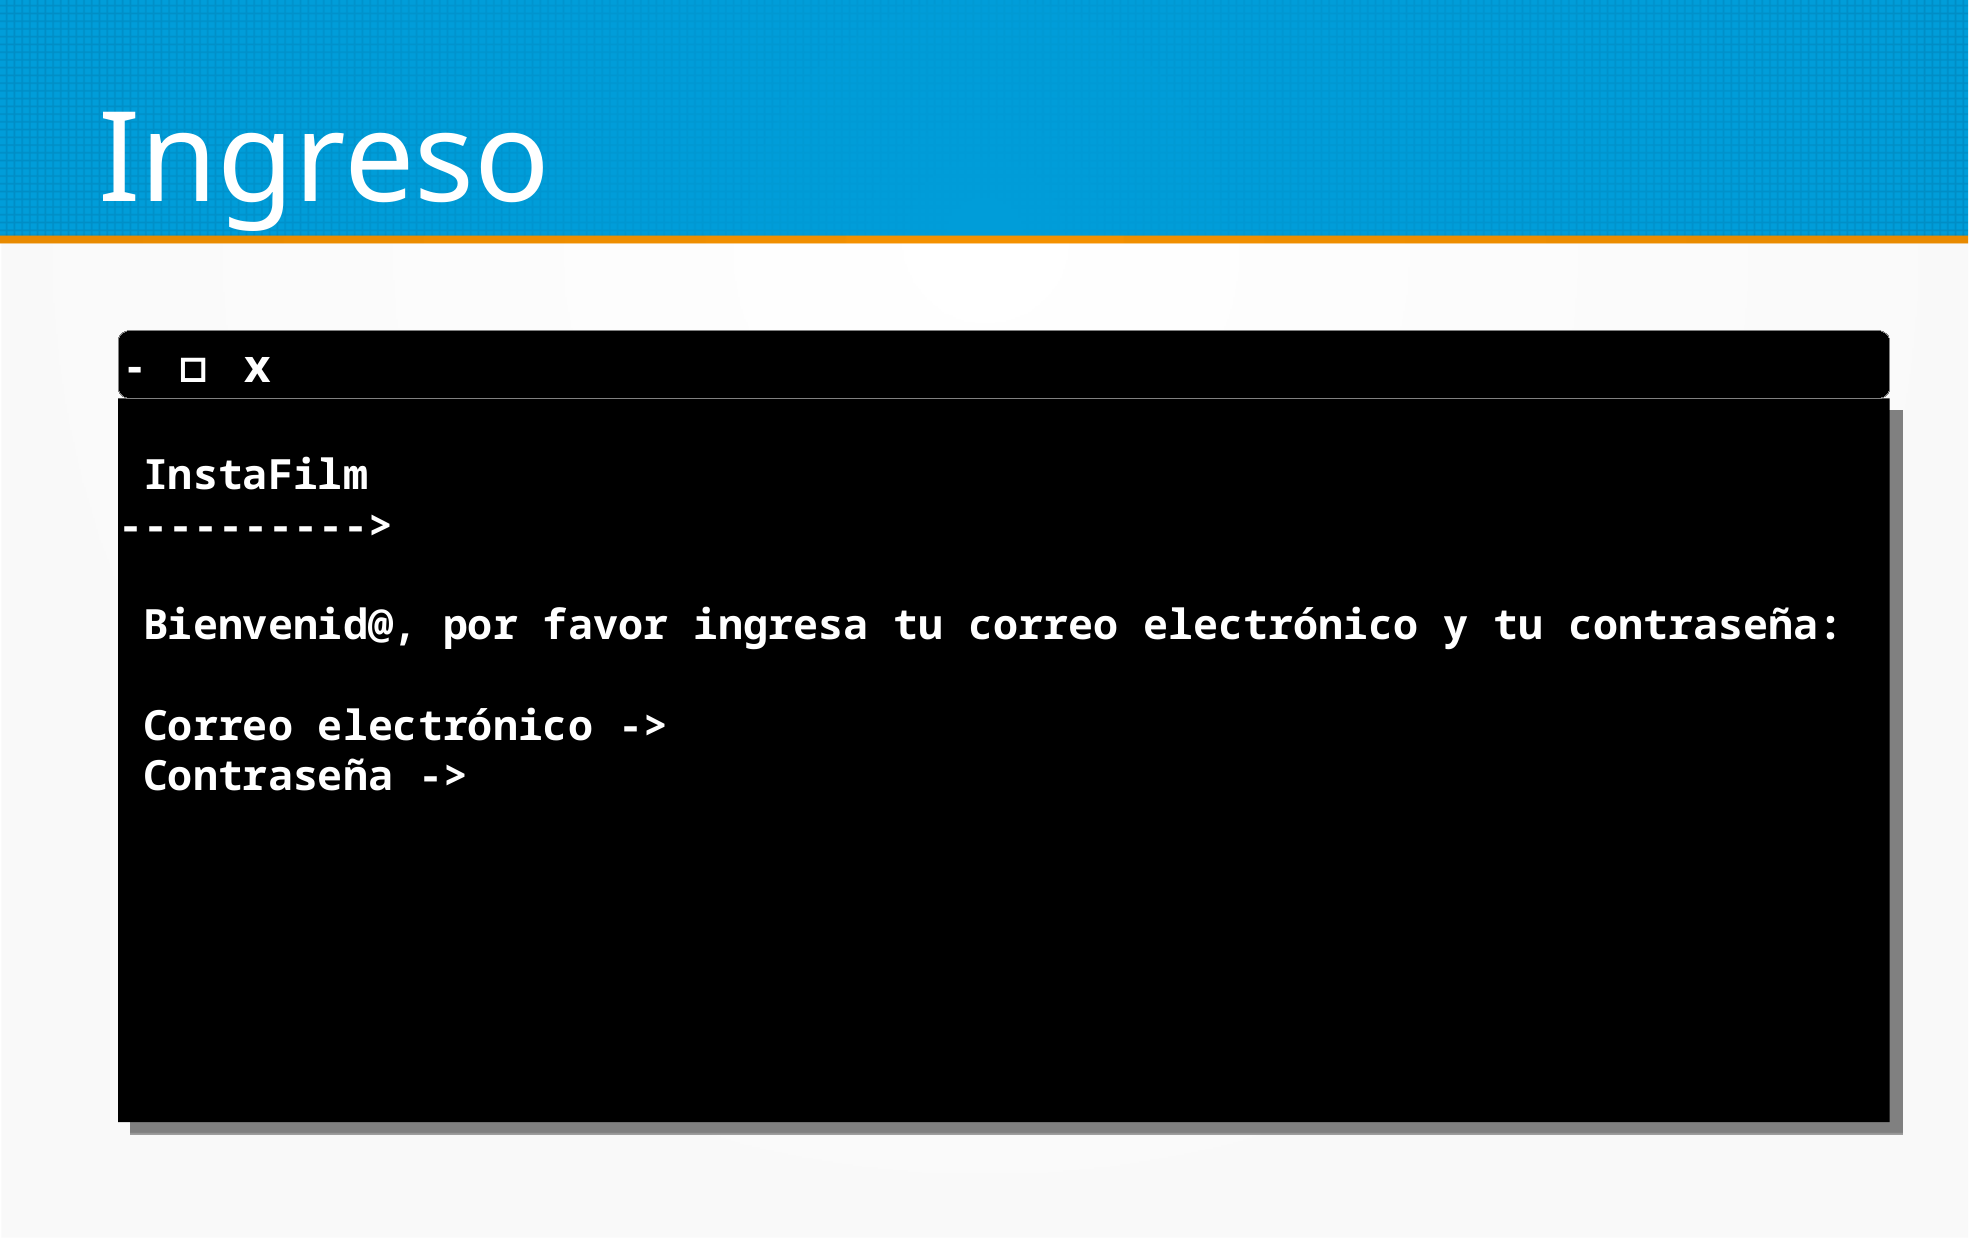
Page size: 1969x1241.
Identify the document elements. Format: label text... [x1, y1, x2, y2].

title Ingreso [98, 19, 1870, 227]
text_box - □ x [118, 330, 1890, 399]
text_box InstaFilm ----------> Bienvenid@, por favor ingresa tu correo electrónico y tu contraseña: Correo electrónico -> Contraseña -> [118, 398, 1890, 1123]
